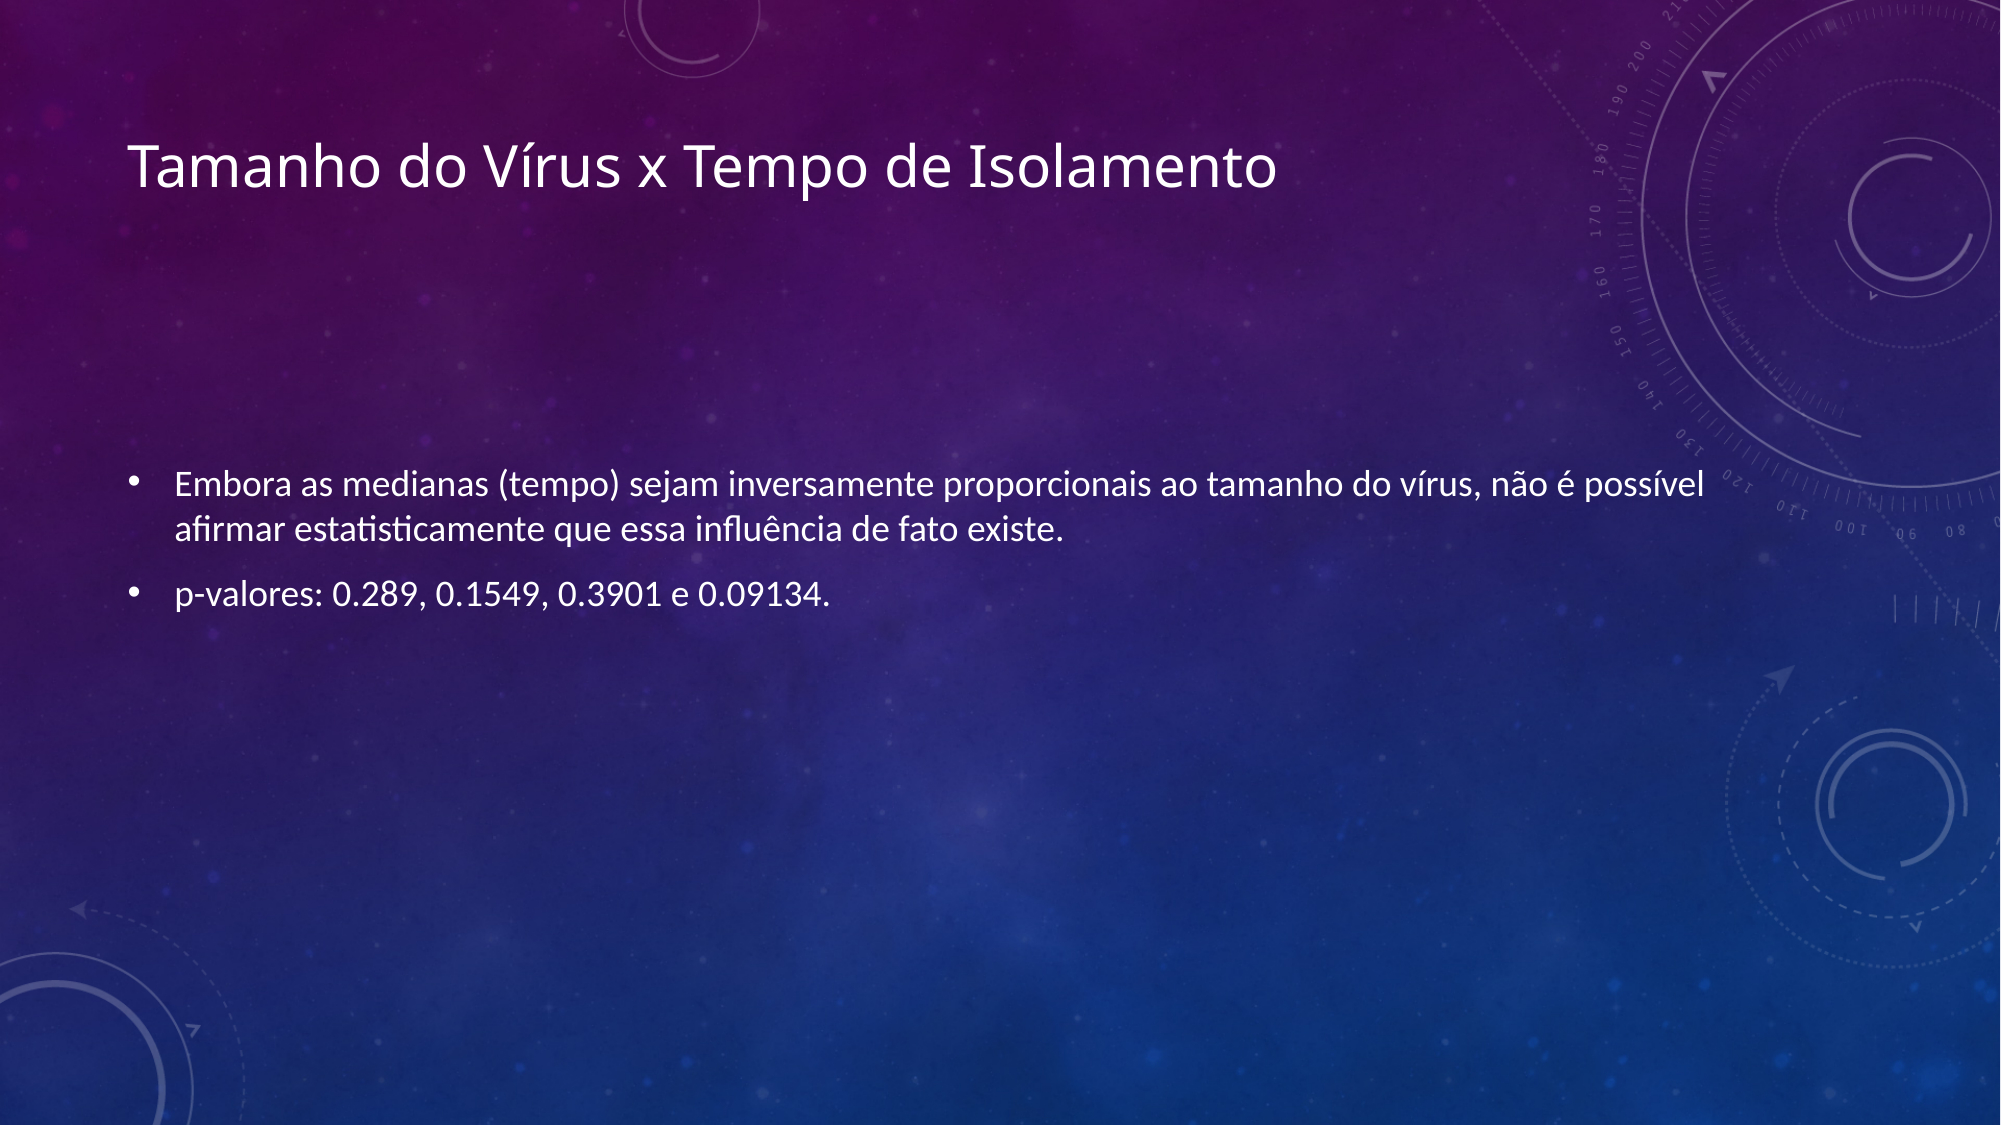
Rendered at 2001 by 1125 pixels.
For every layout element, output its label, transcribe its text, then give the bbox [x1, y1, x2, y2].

picture [0, 0, 2001, 1125]
list Embora as medianas (tempo) sejam inversamente proporcionais ao tamanho do vírus, não é possível afirmar estatisticamente que essa influência de fato existe. p-valores: 0.289, 0.1549, 0.3901 e 0.09134. [112, 284, 1775, 869]
title Tamanho do Vírus x Tempo de Isolamento [112, 45, 1775, 284]
